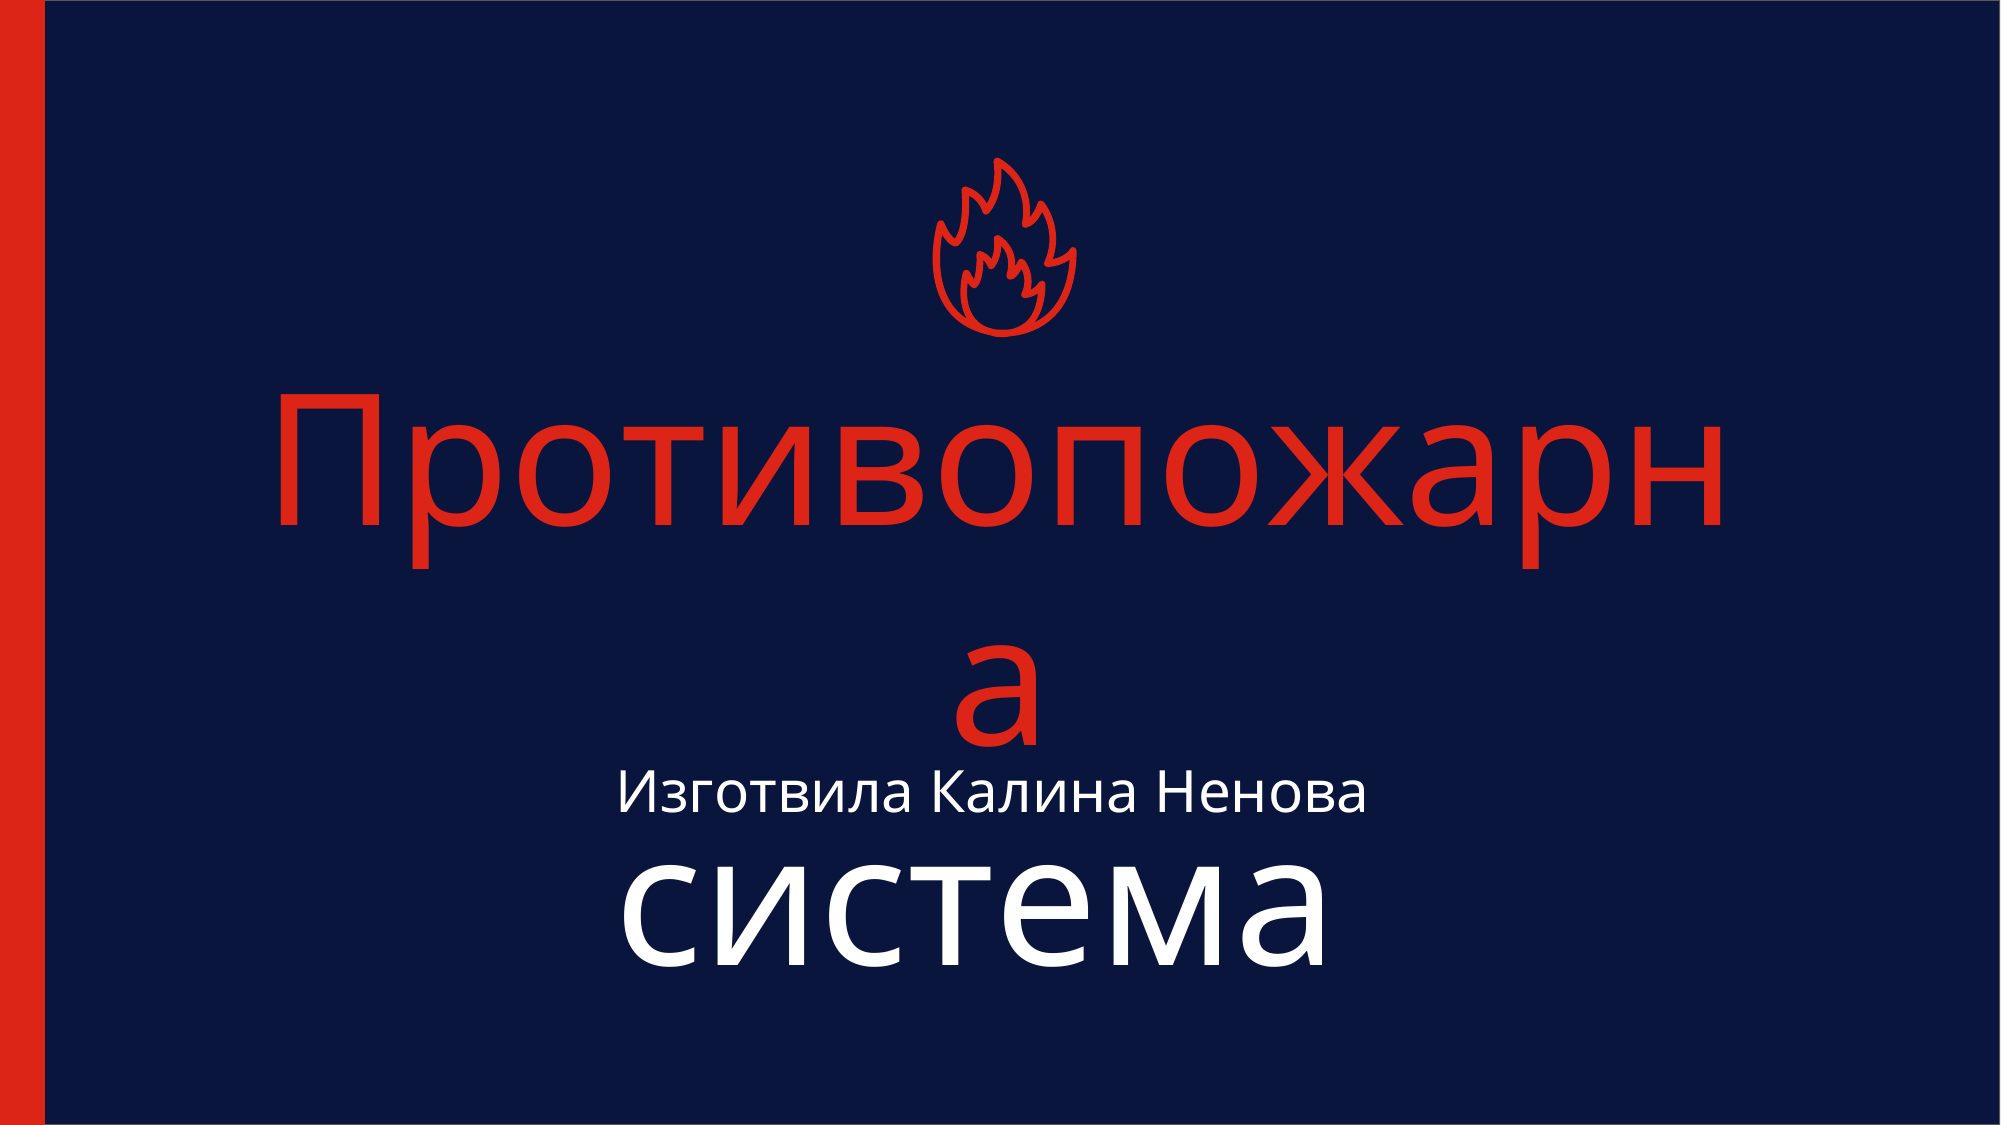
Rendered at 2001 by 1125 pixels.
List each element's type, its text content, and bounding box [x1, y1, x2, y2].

subtitle Изготвила Калина Ненова [475, 733, 1525, 843]
text_box [932, 157, 1077, 338]
title Противопожарна система [239, 322, 1761, 766]
